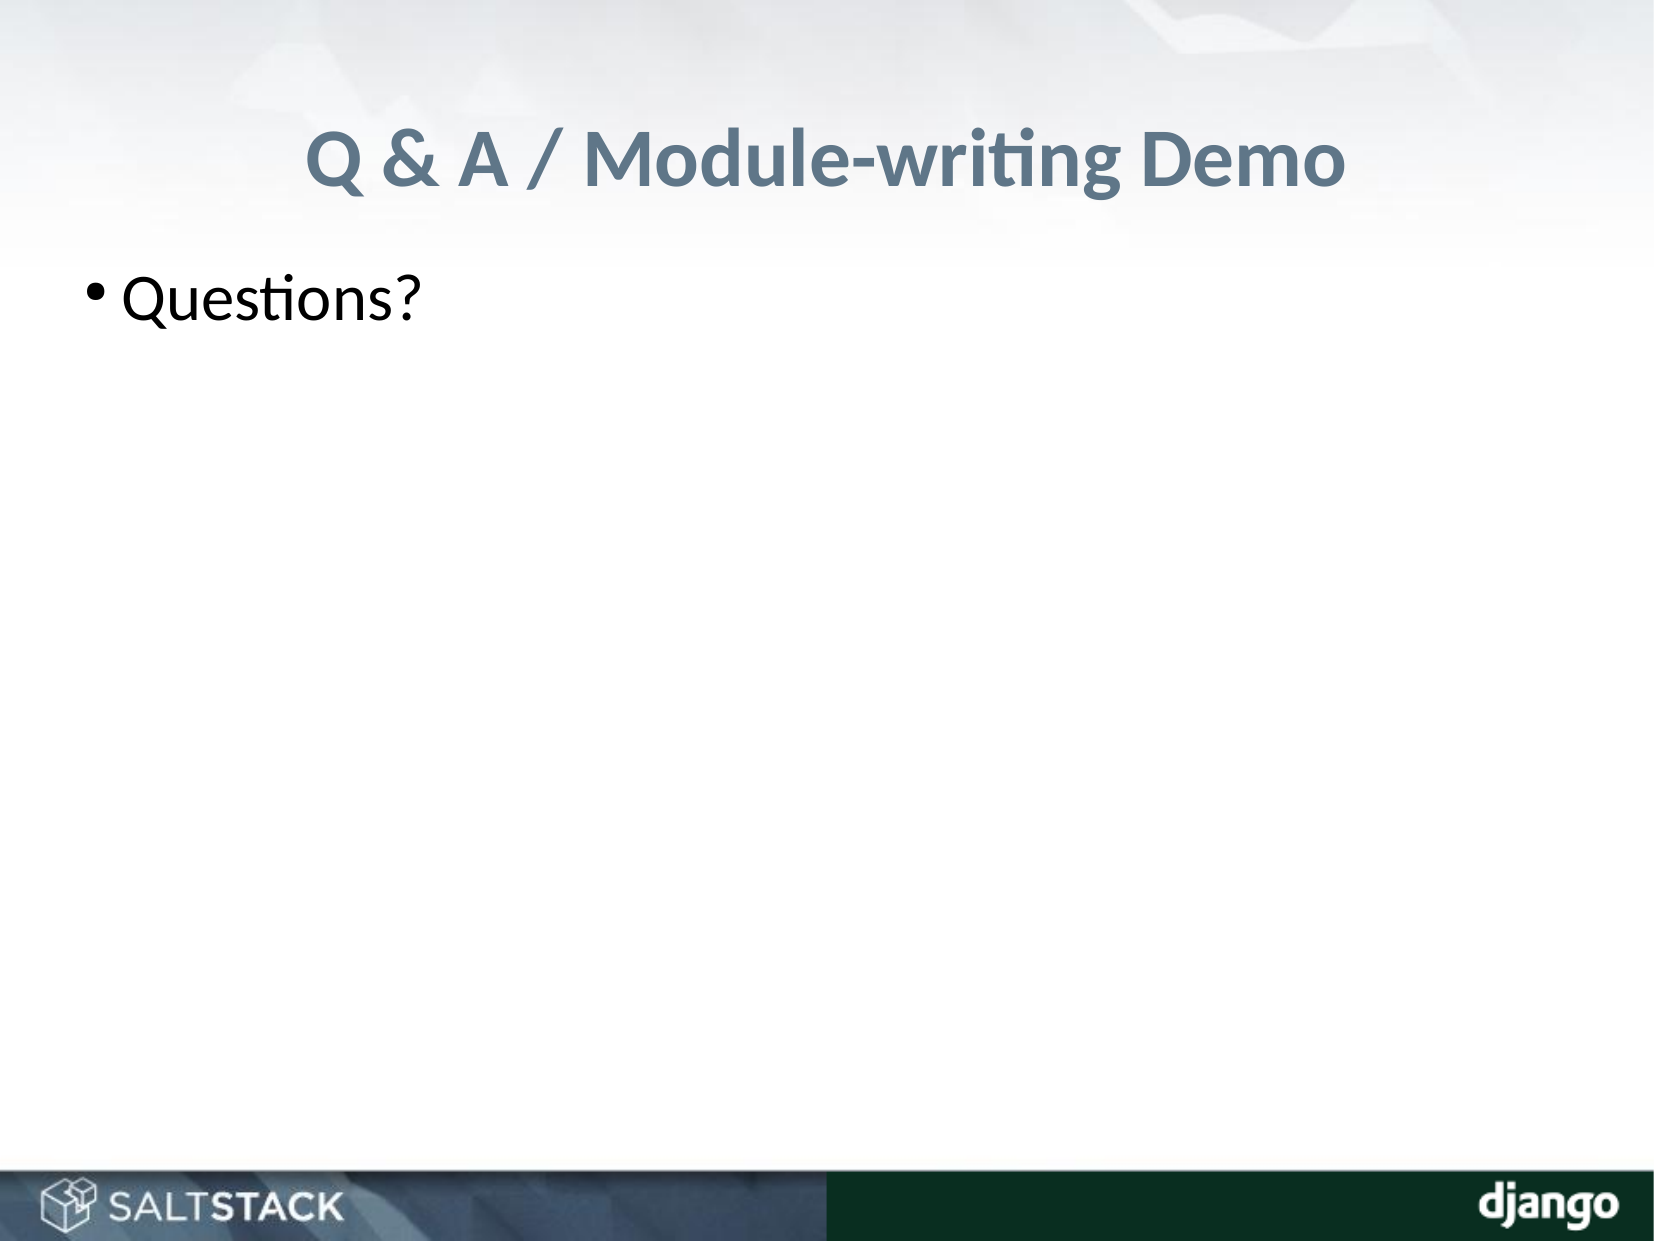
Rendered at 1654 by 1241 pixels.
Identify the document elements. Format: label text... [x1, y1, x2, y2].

picture [0, 0, 1654, 1241]
text_box Questions? [69, 245, 1585, 1141]
text_box Q & A / Module-writing Demo [82, 49, 1571, 245]
